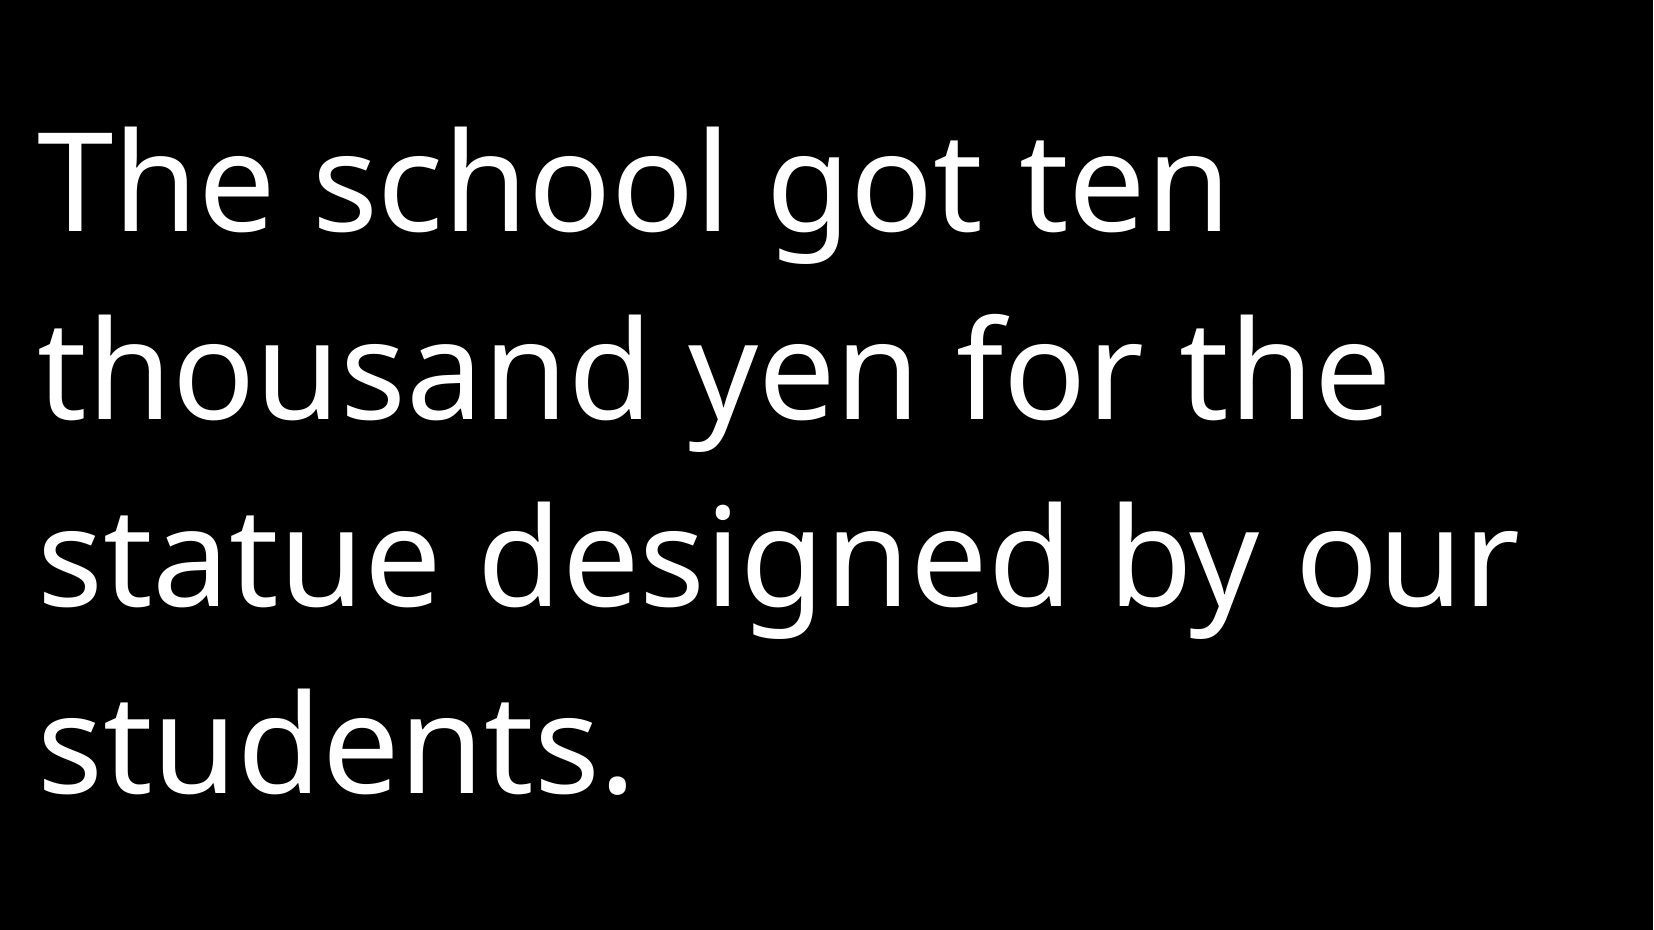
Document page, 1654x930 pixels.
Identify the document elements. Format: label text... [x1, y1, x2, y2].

title The school got ten thousand yen for the statue designed by our students. [37, 19, 1612, 900]
